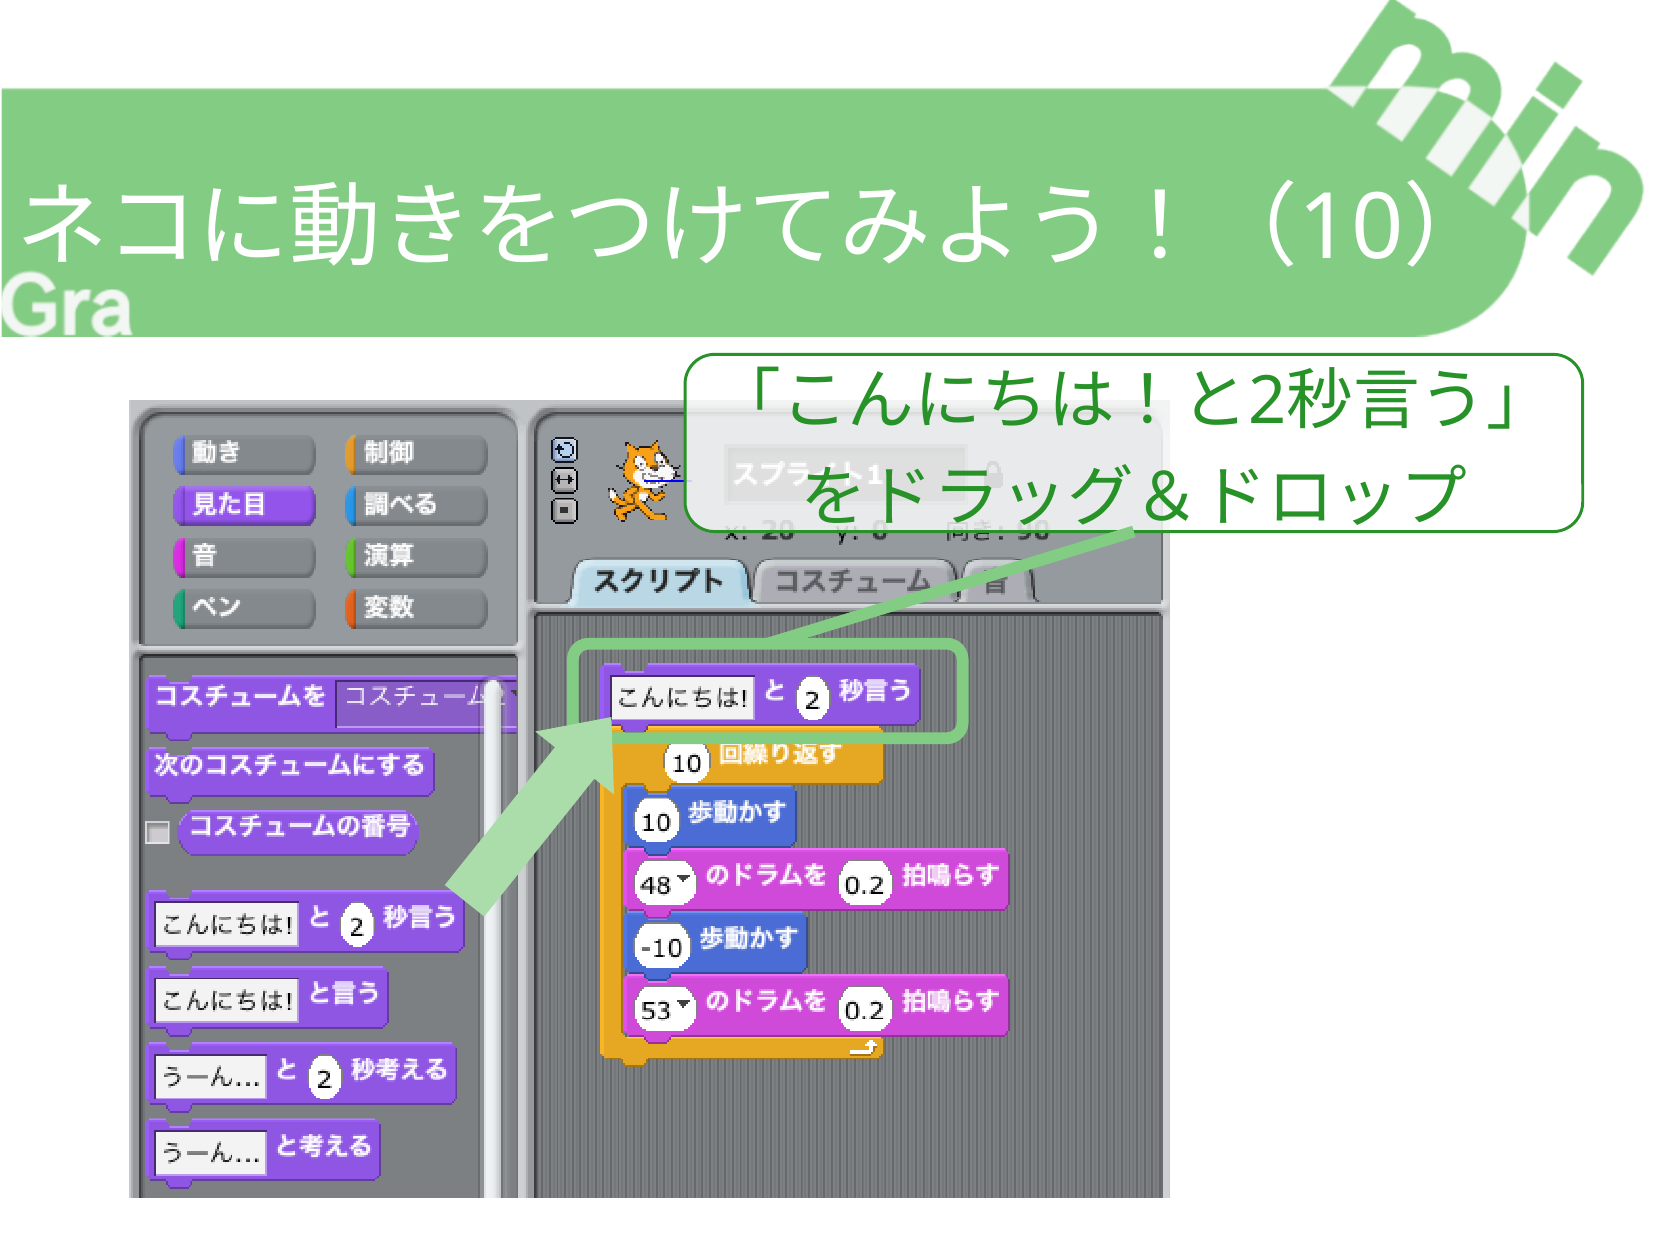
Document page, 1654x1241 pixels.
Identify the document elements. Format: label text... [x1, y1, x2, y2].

picture [129, 400, 1170, 1198]
text_box [444, 717, 614, 917]
text_box 「こんにちは！と2秒言う」をドラッグ＆ドロップ [685, 354, 1583, 532]
picture [1, 0, 1654, 337]
picture [579, 650, 956, 732]
title ネコに動きをつけてみよう！（10） [11, 134, 1501, 303]
